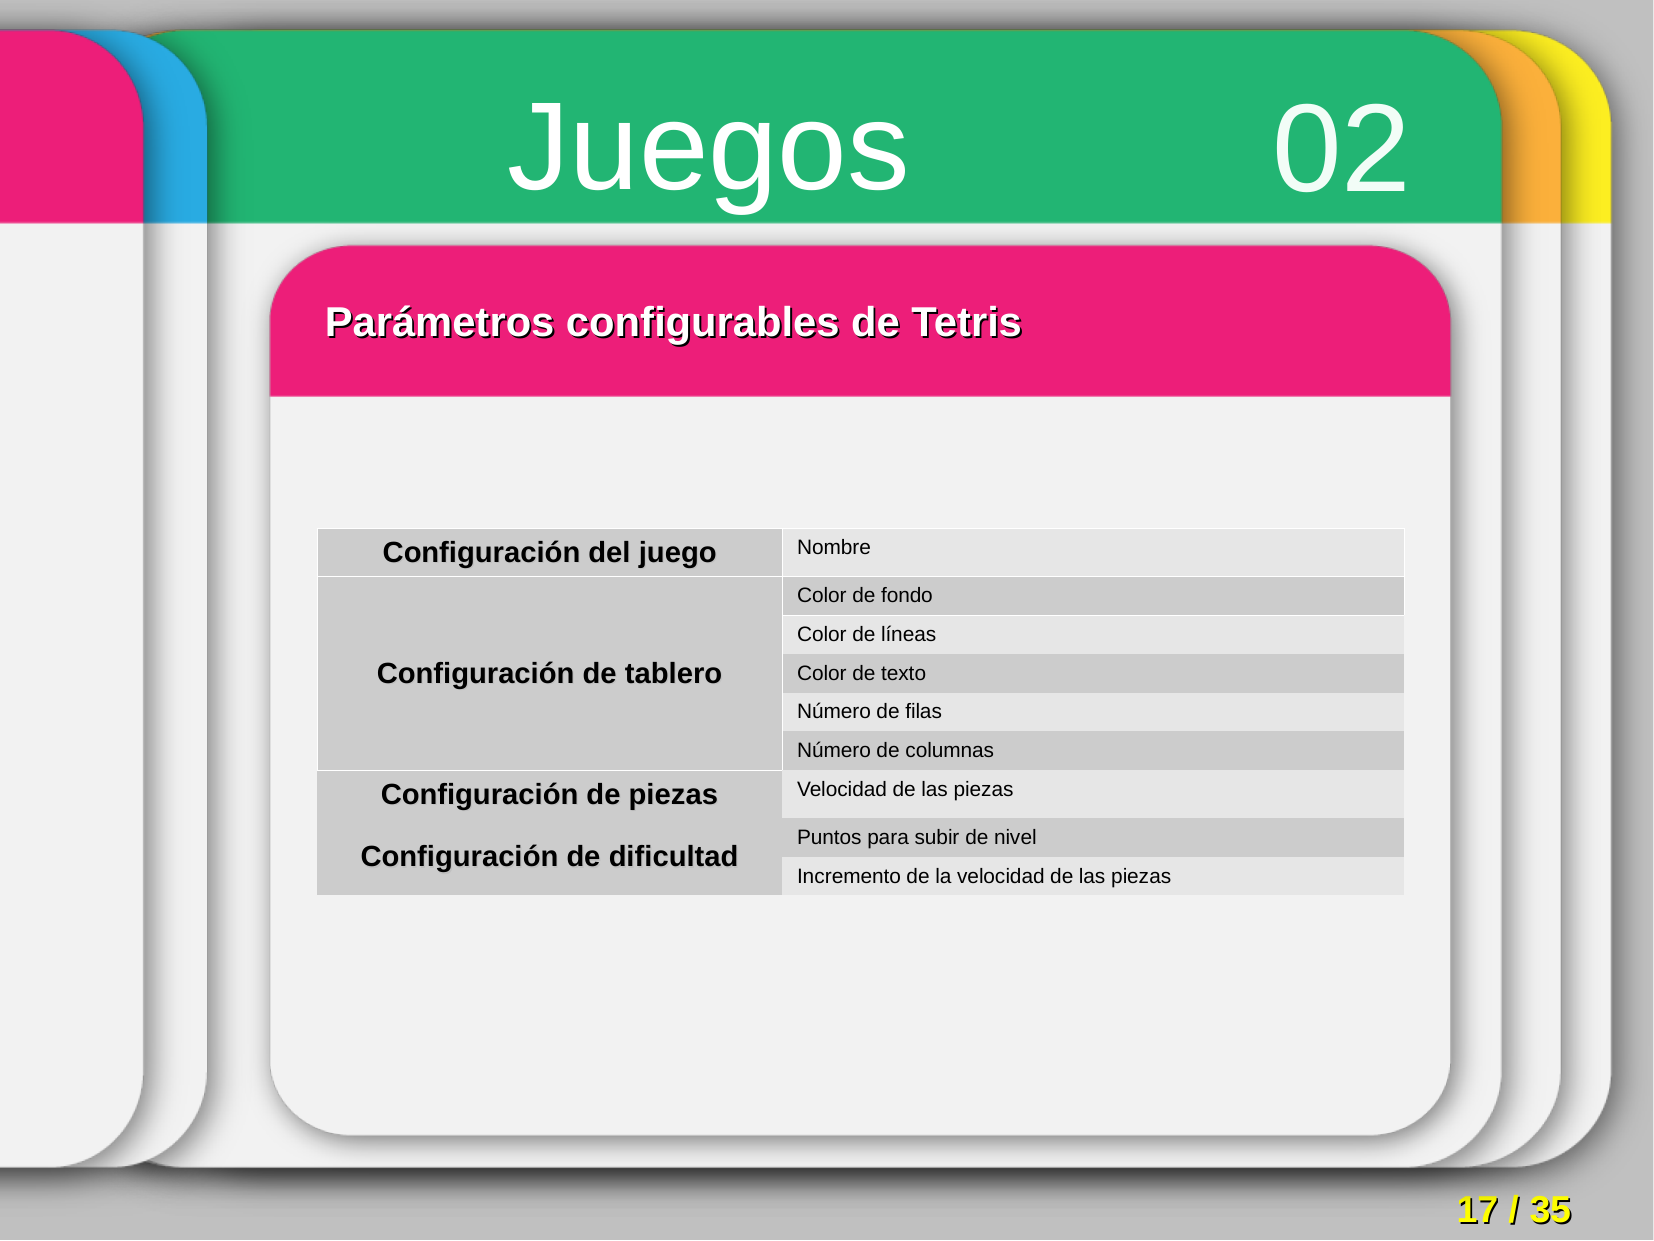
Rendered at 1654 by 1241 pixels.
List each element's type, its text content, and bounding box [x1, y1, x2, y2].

table_header Configuración del juego [318, 529, 782, 576]
table_cell Velocidad de las piezas [782, 770, 1404, 818]
table_cell Color de texto [783, 654, 1404, 693]
table_cell Configuración de tablero [318, 577, 782, 770]
title Parámetros configurables de Tetris [324, 218, 1023, 427]
text_box 02 [1257, 58, 1433, 221]
table_cell Configuración de piezas [317, 771, 782, 818]
table_header Nombre [783, 529, 1404, 576]
text_box [236, 221, 1607, 1193]
table_cell Configuración de dificultad [317, 818, 782, 895]
table_cell Incremento de la velocidad de las piezas [782, 857, 1404, 895]
title Juegos [147, 59, 1270, 235]
table_cell Color de líneas [783, 616, 1404, 654]
table_cell Color de fondo [783, 577, 1404, 615]
table_cell Puntos para subir de nivel [782, 818, 1404, 857]
table_cell Número de columnas [783, 731, 1404, 770]
table_cell Número de filas [783, 693, 1404, 731]
picture [0, 0, 1654, 1241]
